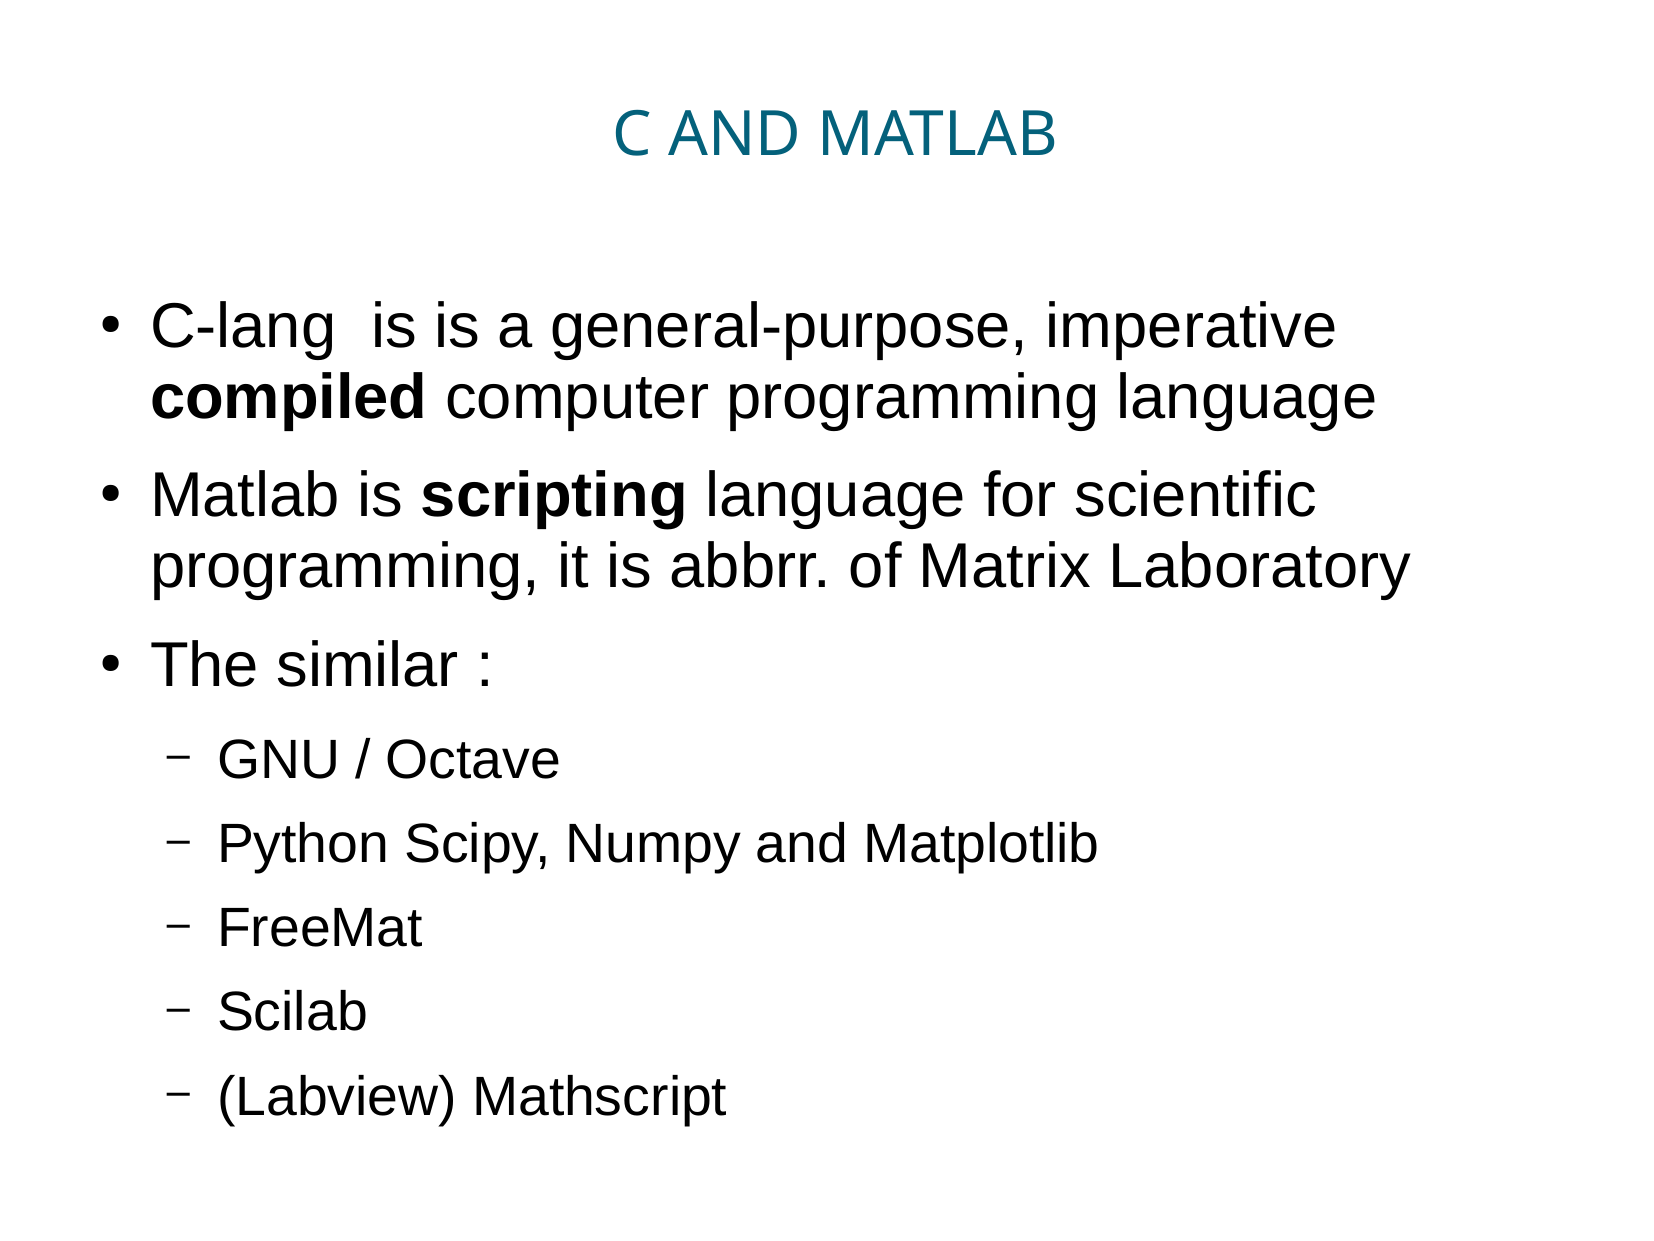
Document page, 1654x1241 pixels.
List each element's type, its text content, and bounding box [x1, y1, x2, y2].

text_box C AND MATLAB [291, 80, 1380, 183]
list C-lang is is a general-purpose, imperative compiled computer programming language Matlab is scripting language for scientific programming, it is abbrr. of Matrix Laboratory The similar : GNU / Octave Python Scipy, Numpy and Matplotlib FreeMat Scilab (Labview) Mathscript [82, 290, 1571, 1134]
